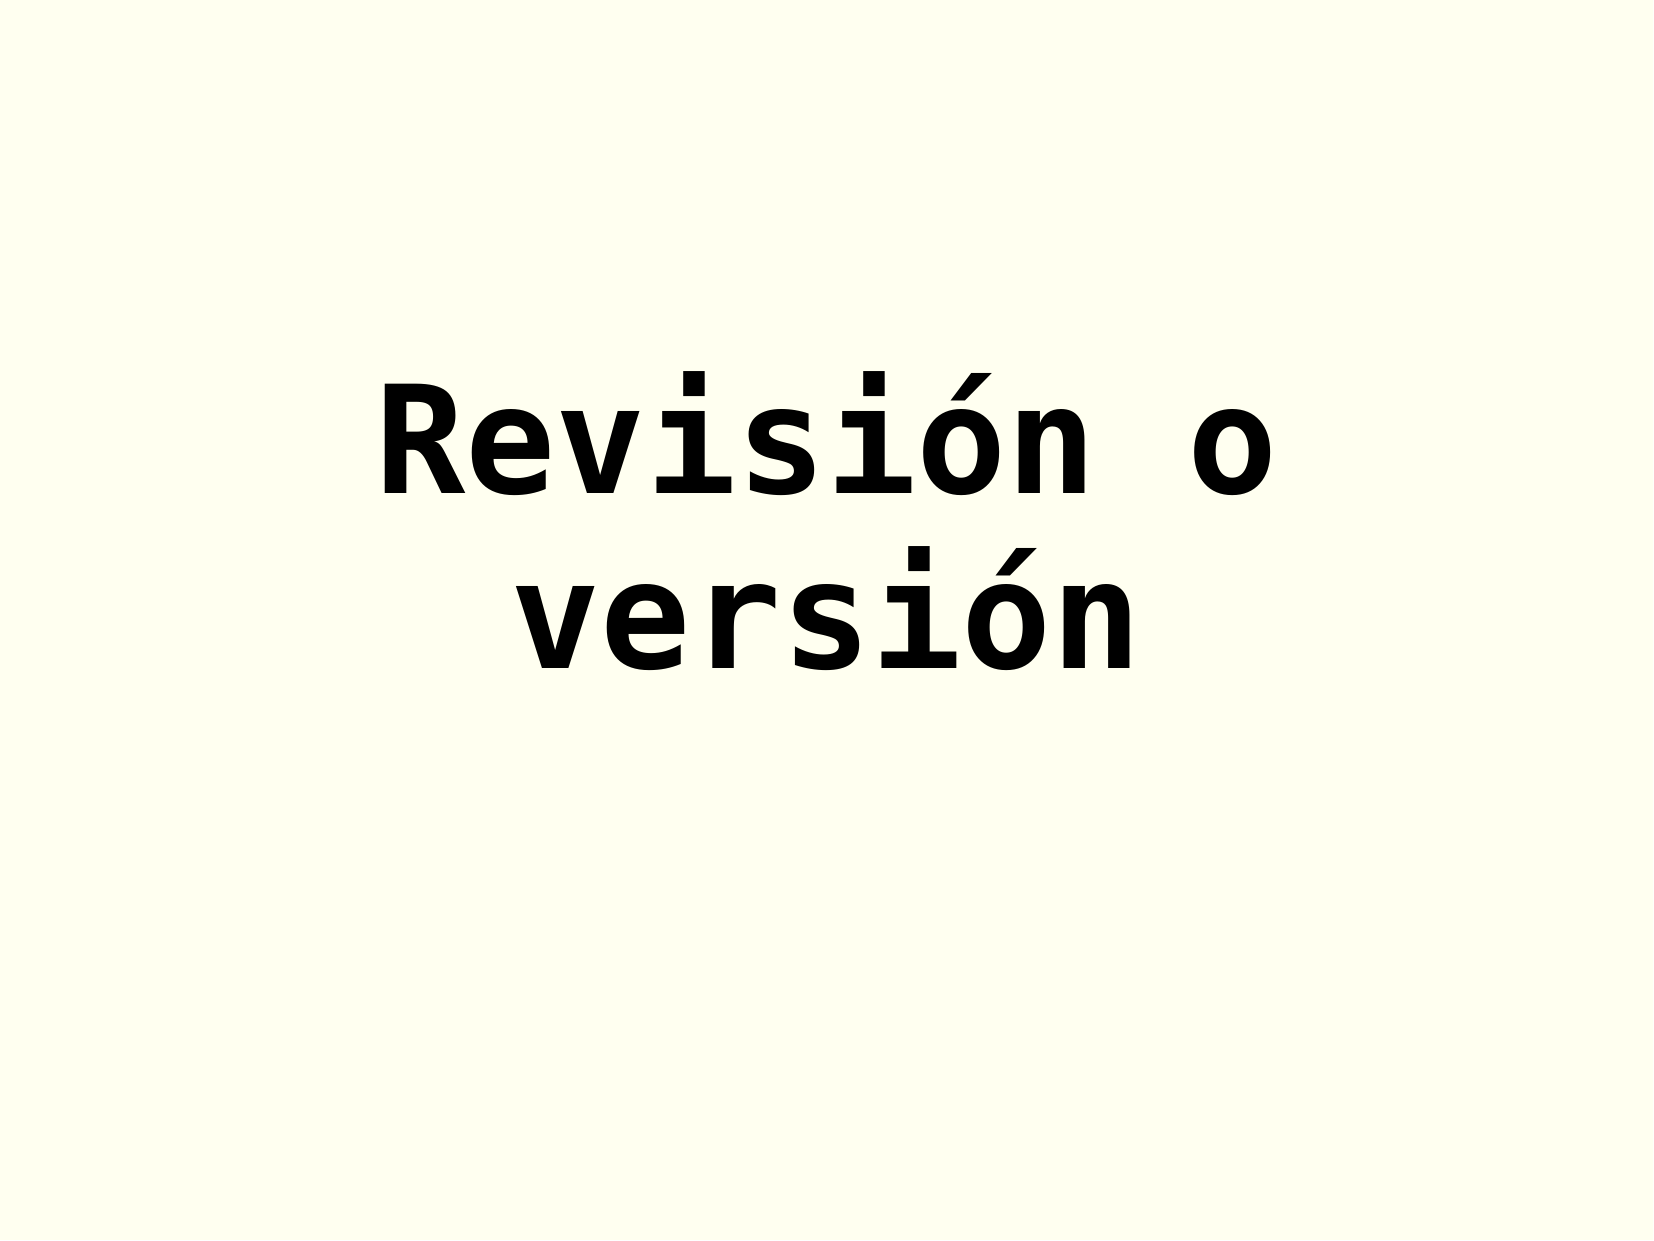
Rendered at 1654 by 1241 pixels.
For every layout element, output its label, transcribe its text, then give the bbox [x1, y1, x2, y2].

subtitle Revisión o versión [82, 49, 1571, 1010]
